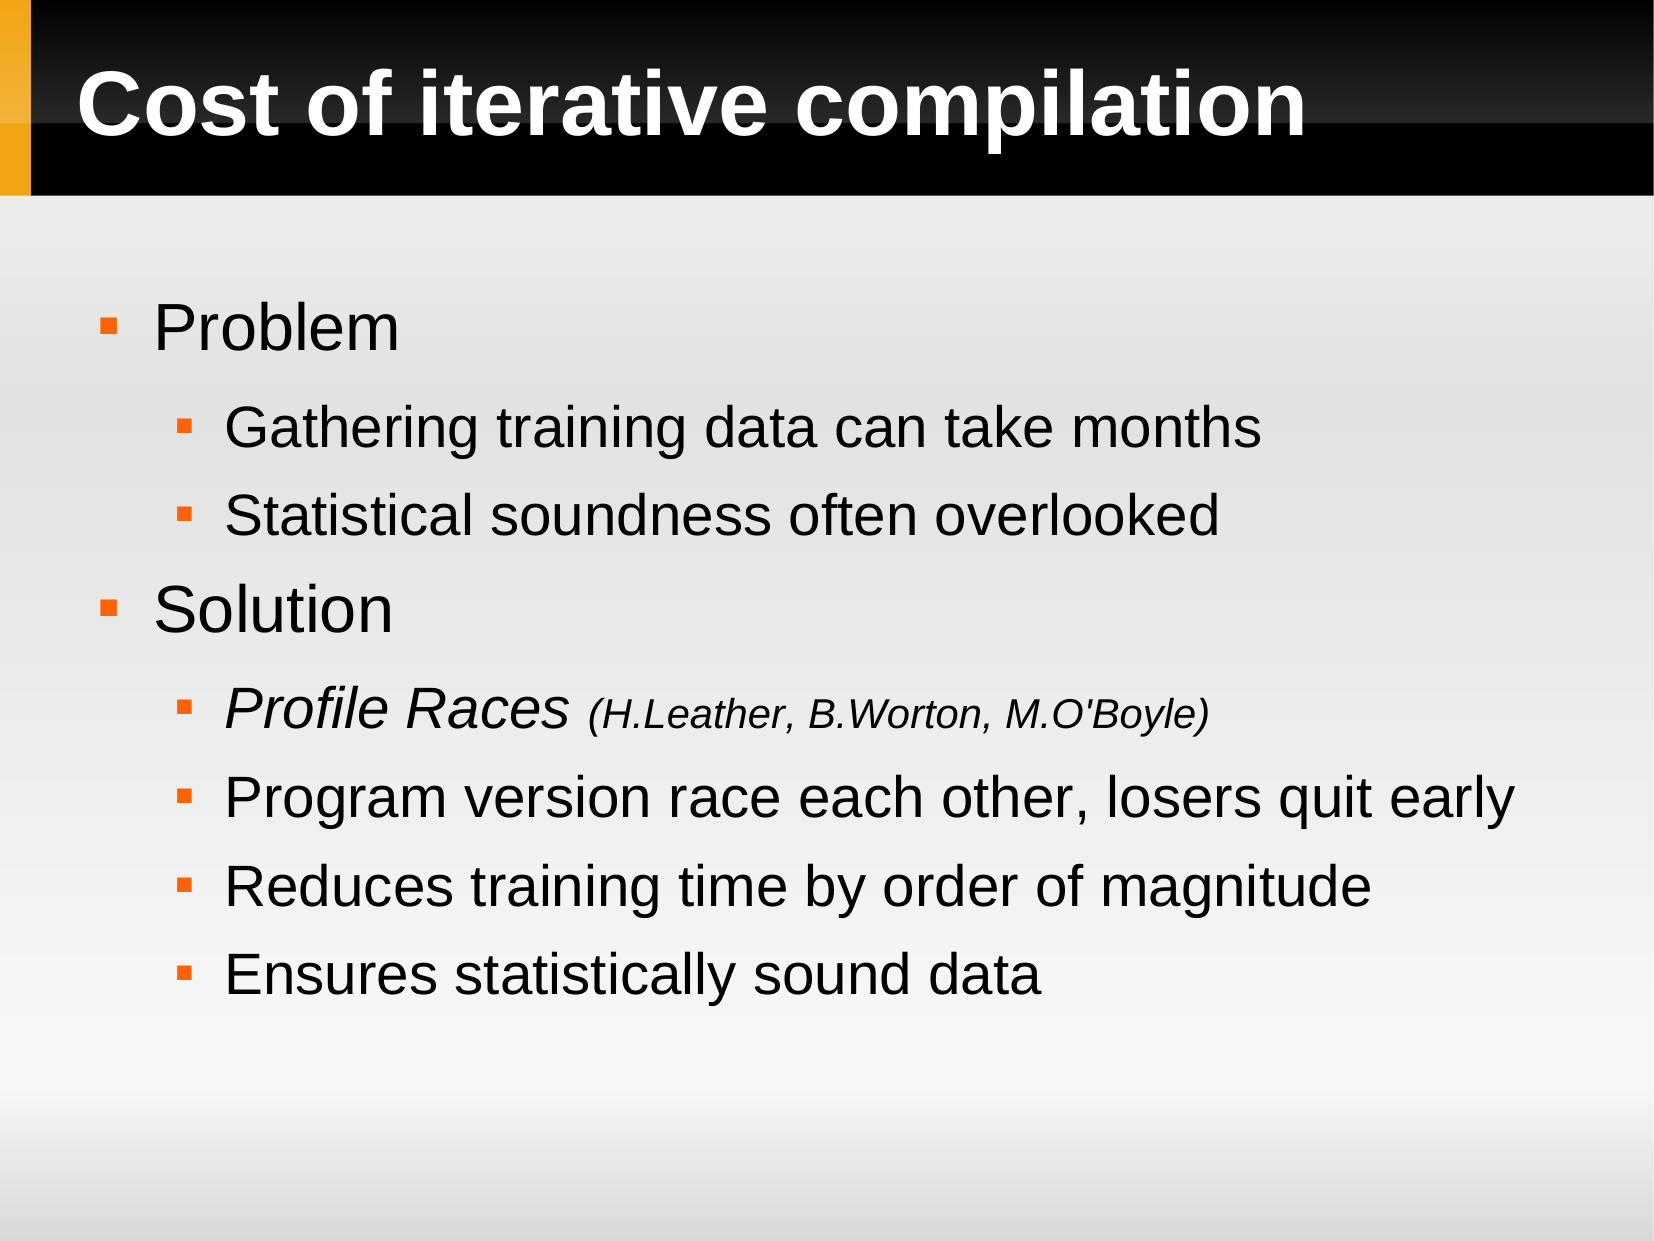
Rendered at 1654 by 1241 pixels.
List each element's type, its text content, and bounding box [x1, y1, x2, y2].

title Cost of iterative compilation [76, 7, 1565, 200]
picture [0, 0, 1654, 1241]
list Problem Gathering training data can take months Statistical soundness often overlooked Solution Profile Races (H.Leather, B.Worton, M.O'Boyle) Program version race each other, losers quit early Reduces training time by order of magnitude Ensures statistically sound data [82, 290, 1571, 1094]
